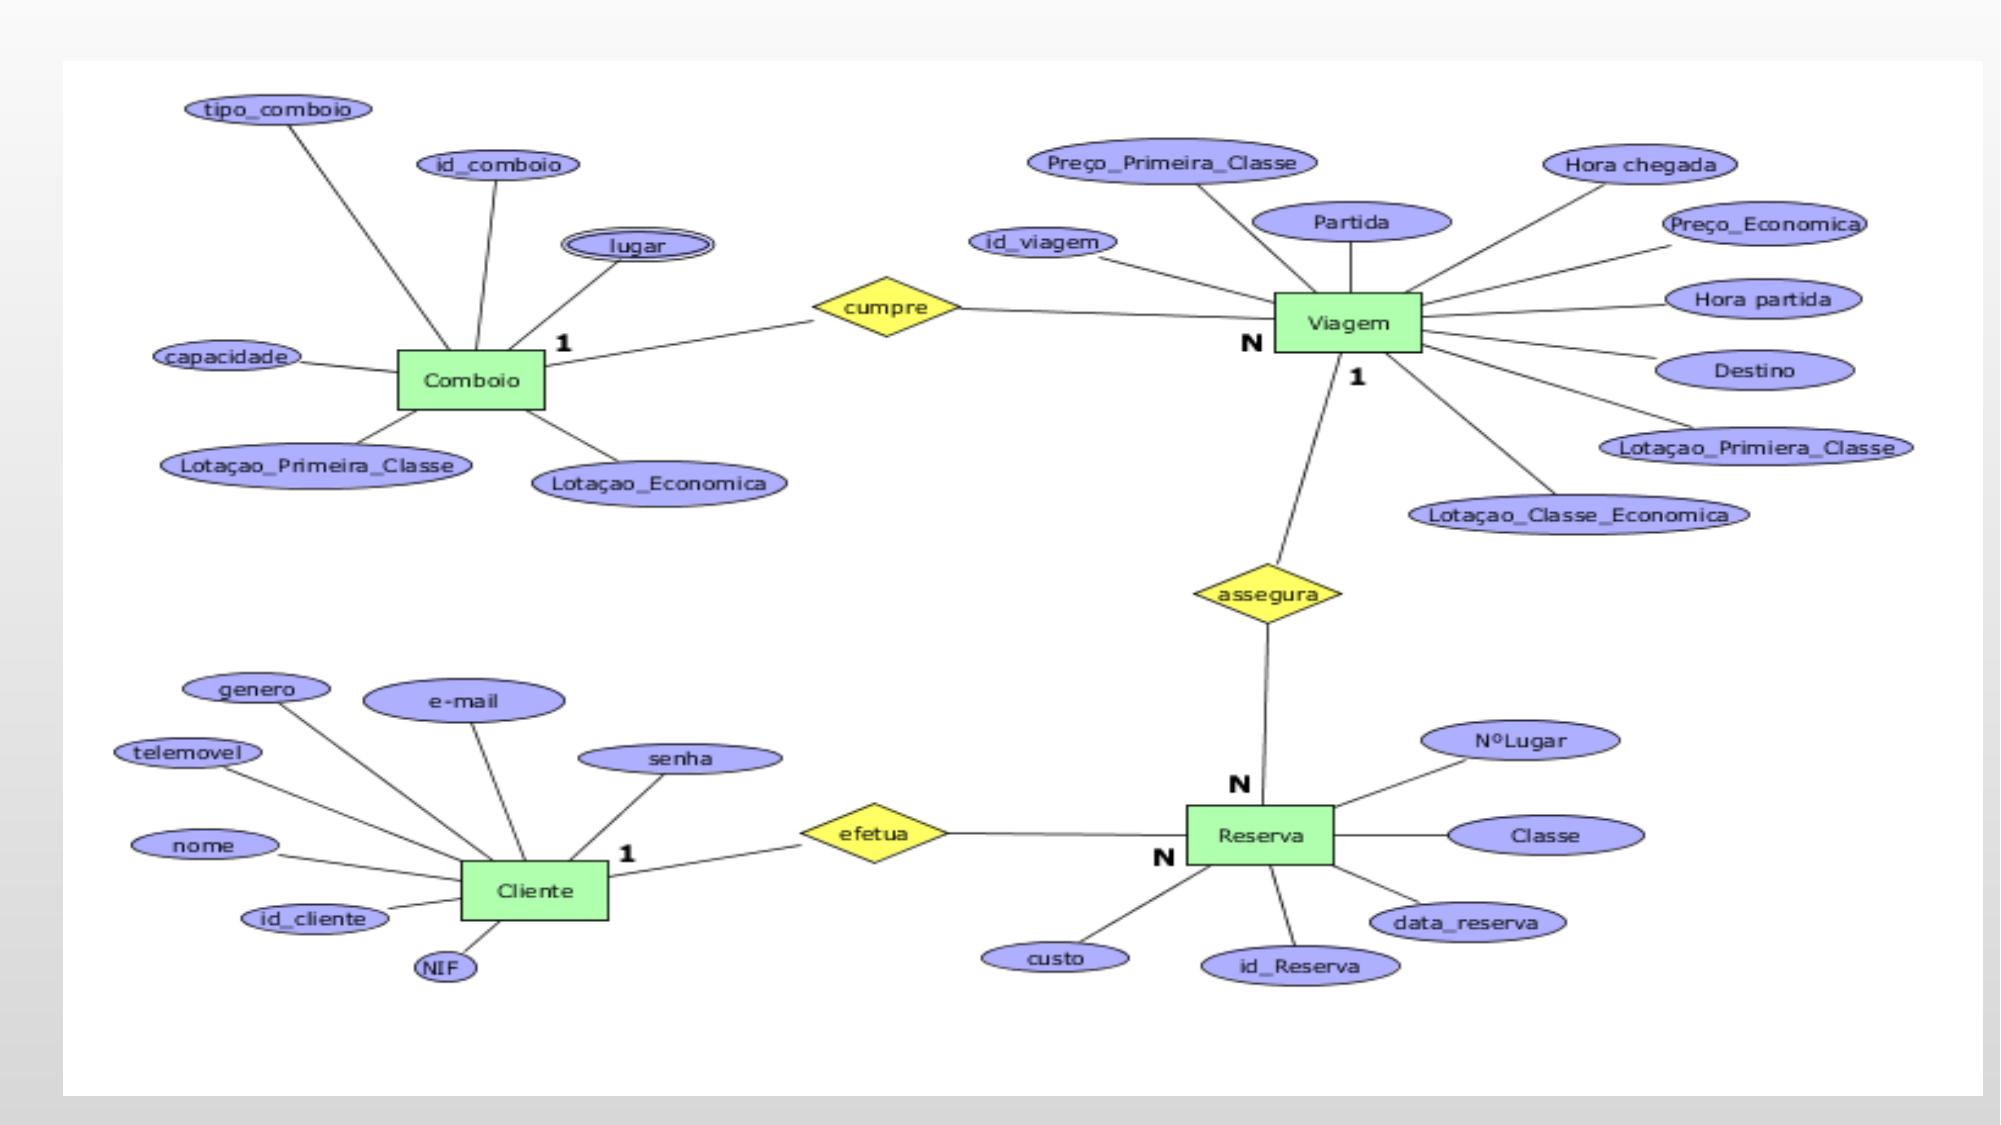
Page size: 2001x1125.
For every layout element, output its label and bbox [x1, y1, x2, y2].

picture [63, 61, 1983, 1096]
